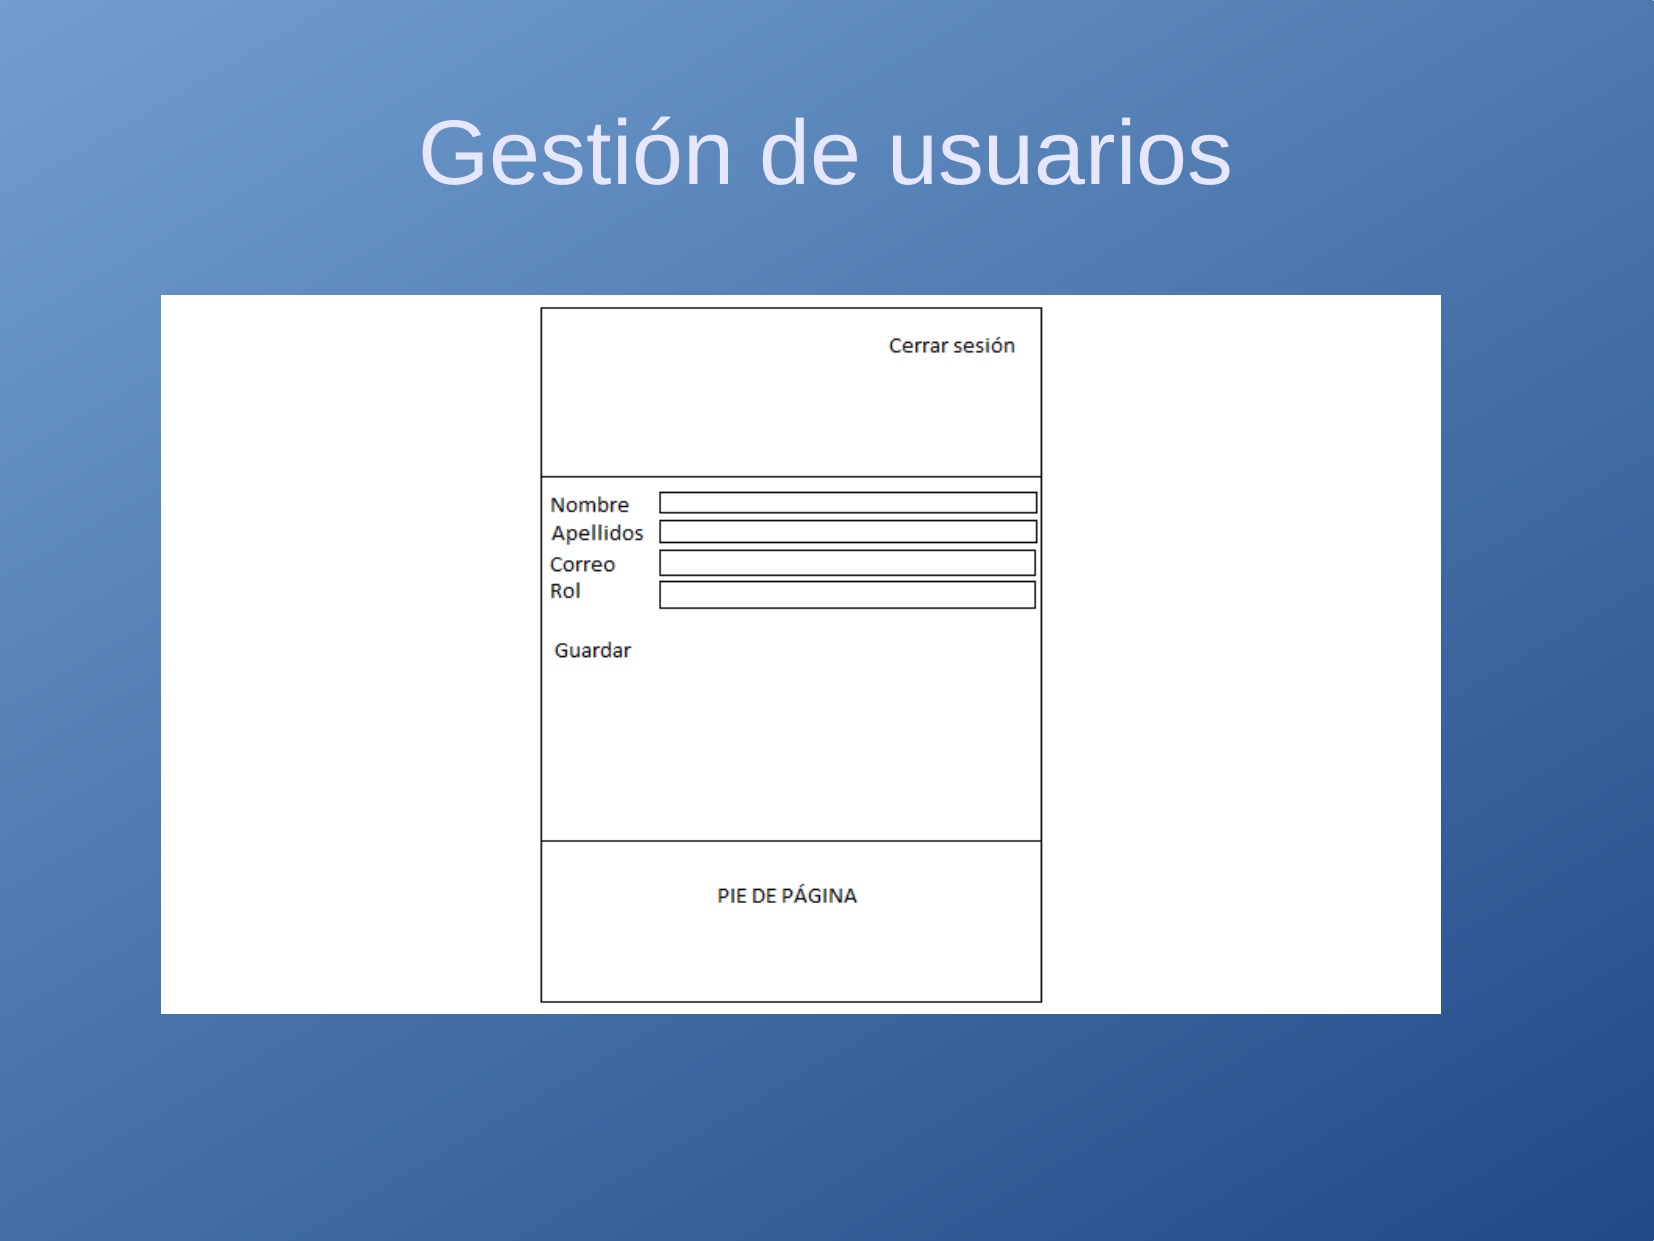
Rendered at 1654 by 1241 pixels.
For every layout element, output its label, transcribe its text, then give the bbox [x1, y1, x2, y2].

picture [161, 295, 1441, 1015]
title Gestión de usuarios [82, 49, 1571, 257]
